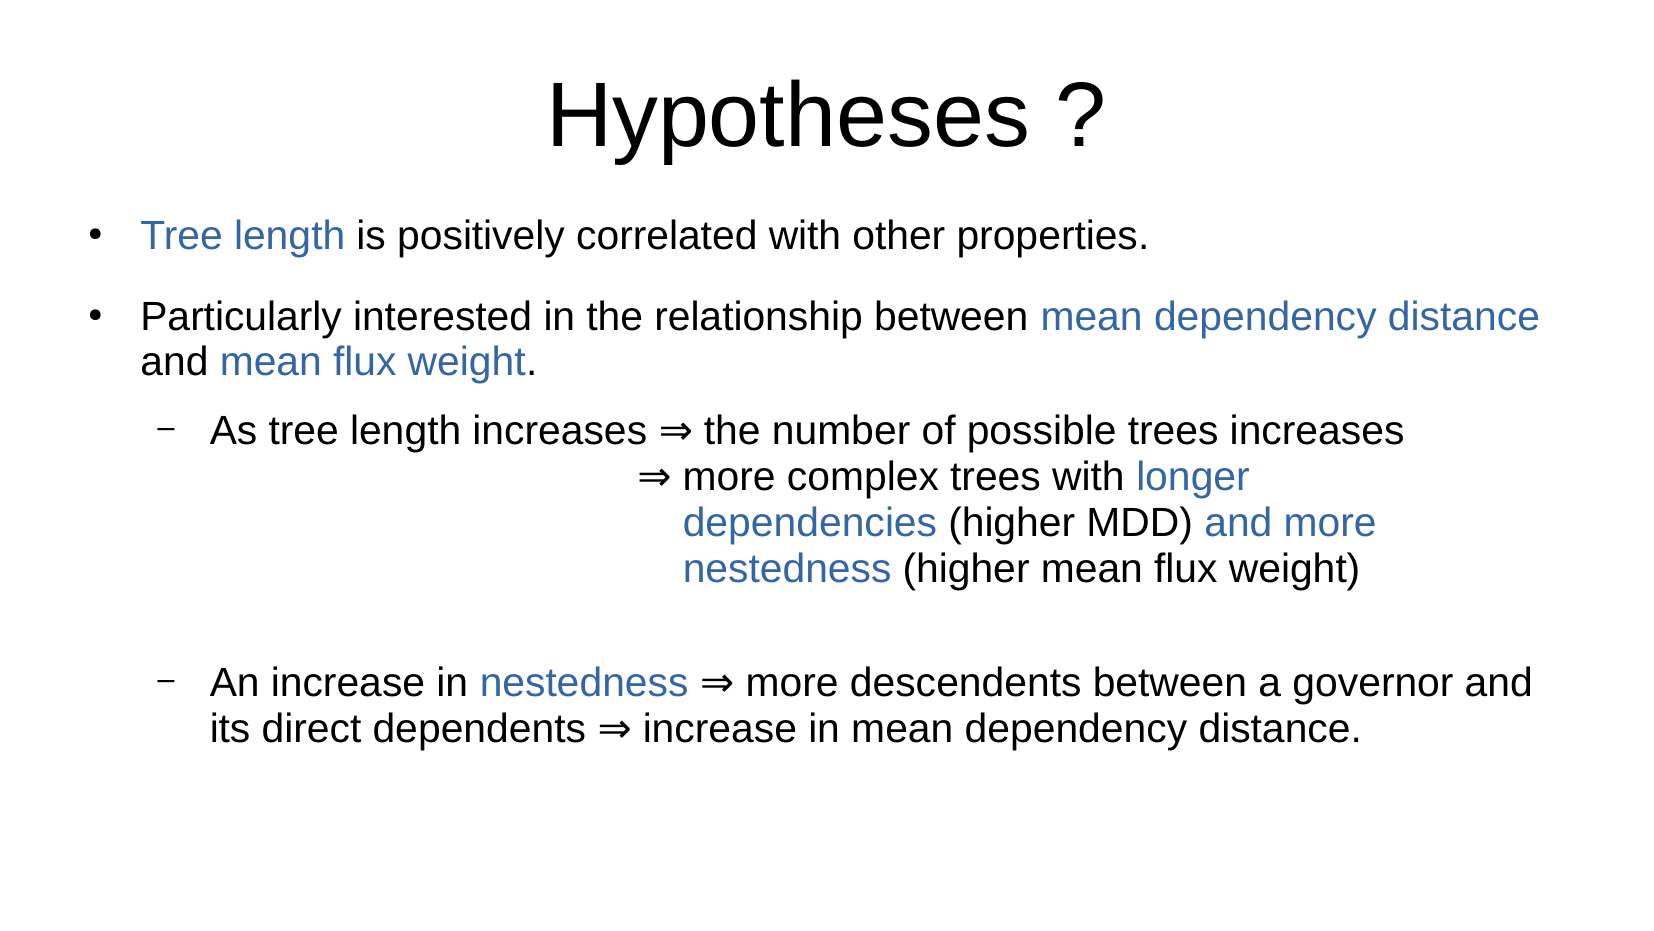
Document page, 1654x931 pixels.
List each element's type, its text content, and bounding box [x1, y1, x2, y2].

title Hypotheses ? [82, 37, 1571, 193]
list Tree length is positively correlated with other properties. Particularly interested in the relationship between mean dependency distance and mean flux weight. As tree length increases ⇒ the number of possible trees increases ⇒ more complex trees with longer dependencies (higher MDD) and more nestedness (higher mean flux weight) An increase in nestedness ⇒ more descendents between a governor and its direct dependents ⇒ increase in mean dependency distance. [70, 212, 1559, 753]
